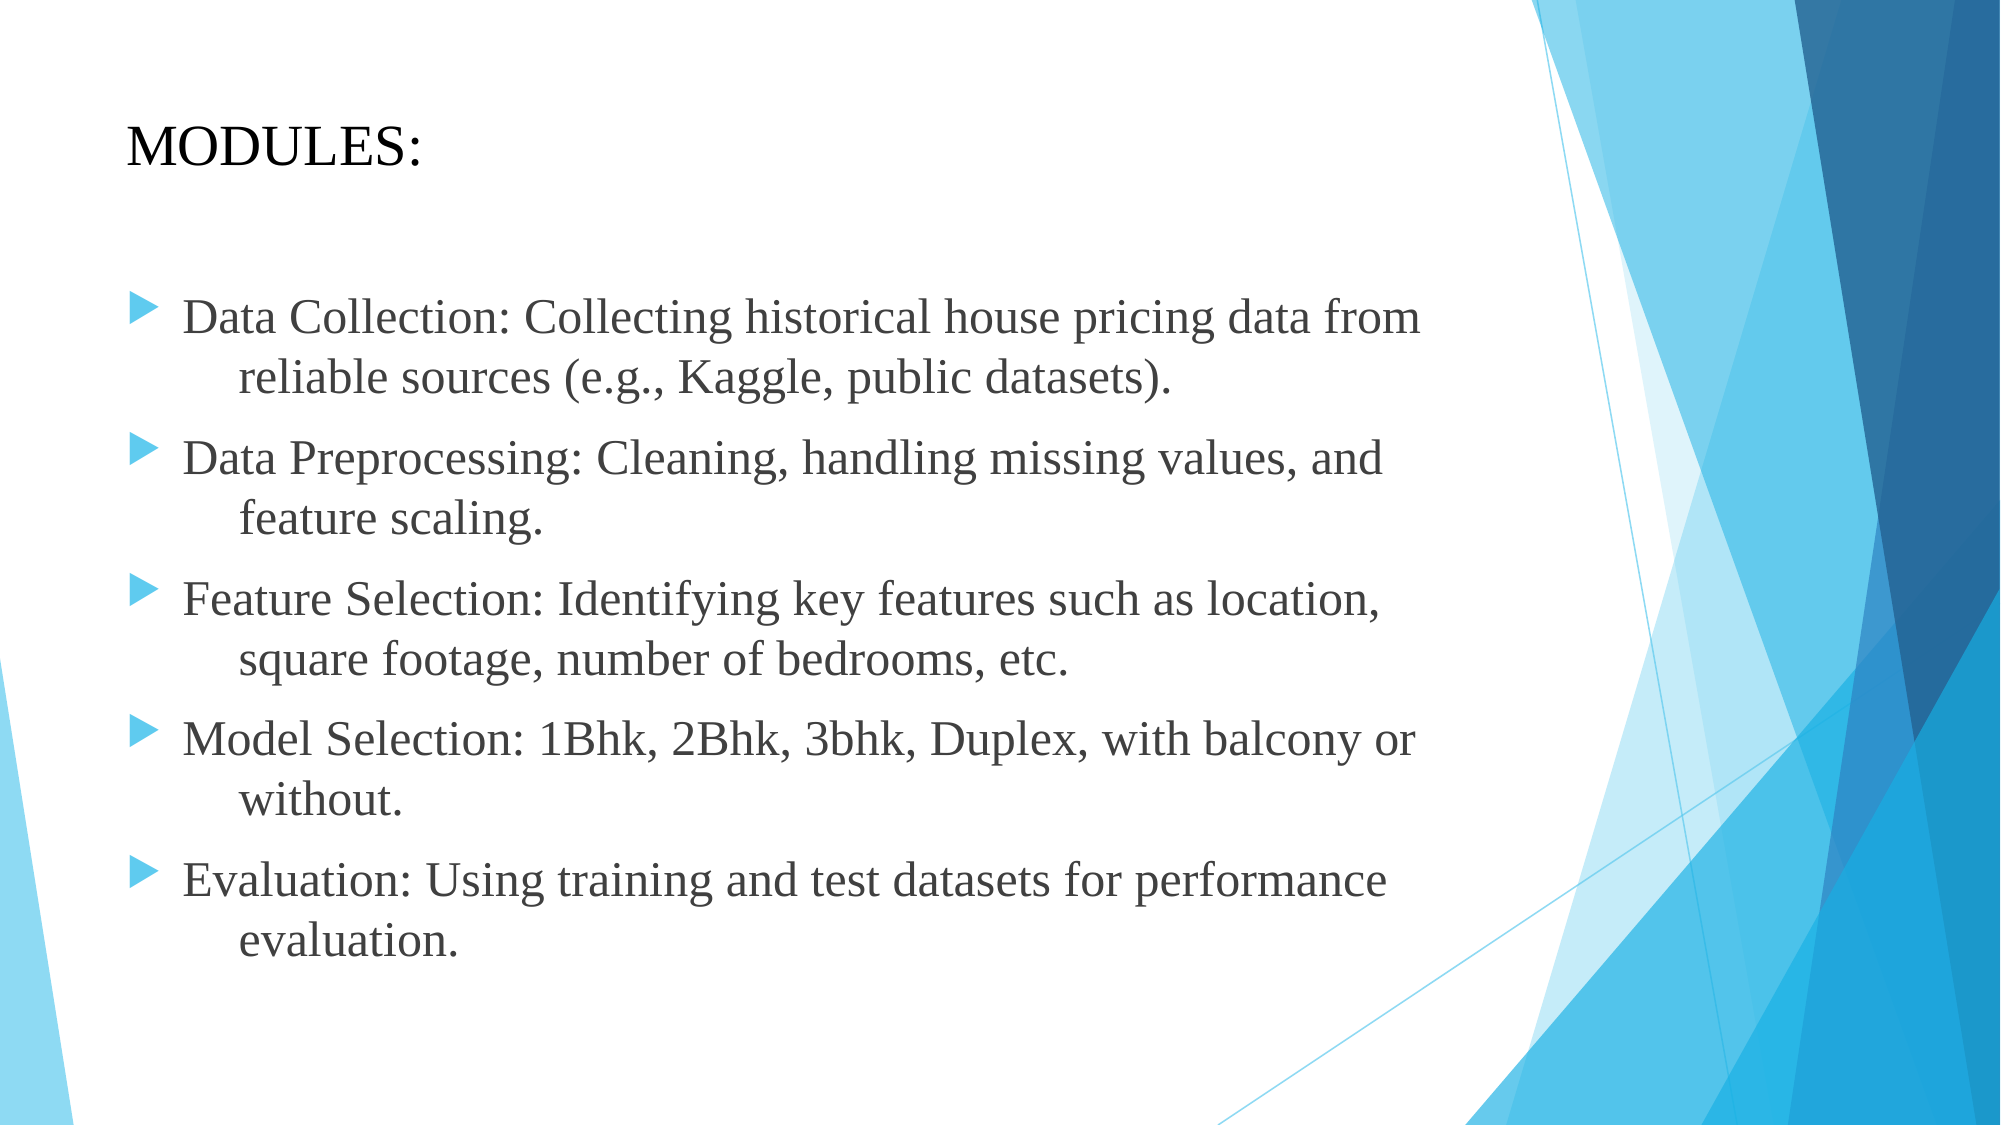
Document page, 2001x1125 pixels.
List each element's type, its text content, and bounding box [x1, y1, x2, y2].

title MODULES: [111, 99, 1522, 275]
list Data Collection: Collecting historical house pricing data from reliable sources (e.g., Kaggle, public datasets). Data Preprocessing: Cleaning, handling missing values, and feature scaling. Feature Selection: Identifying key features such as location, square footage, number of bedrooms, etc. Model Selection: 1Bhk, 2Bhk, 3bhk, Duplex, with balcony or without. Evaluation: Using training and test datasets for performance evaluation. [111, 275, 1522, 992]
